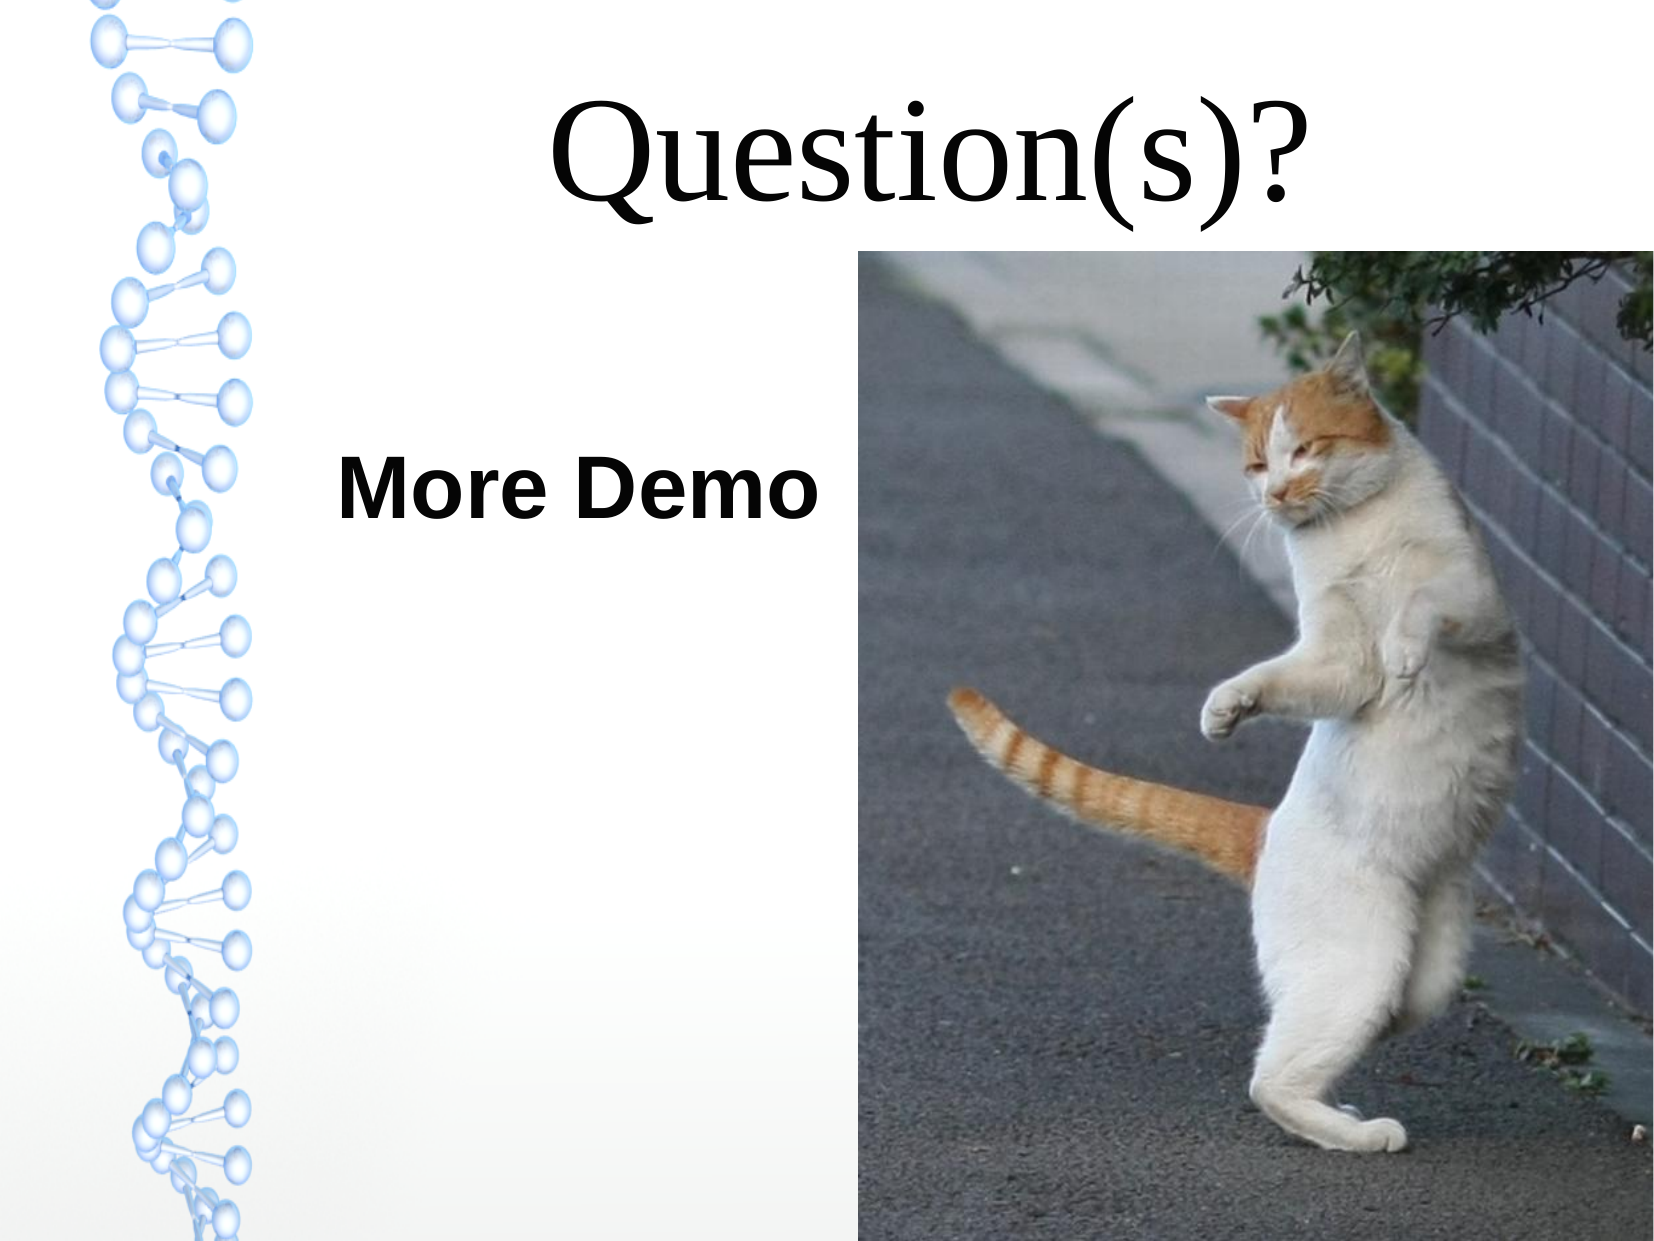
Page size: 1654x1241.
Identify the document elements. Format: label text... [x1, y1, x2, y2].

list More Demo [265, 299, 858, 1019]
picture [0, 0, 1654, 1241]
title Question(s)? [265, 47, 1595, 252]
